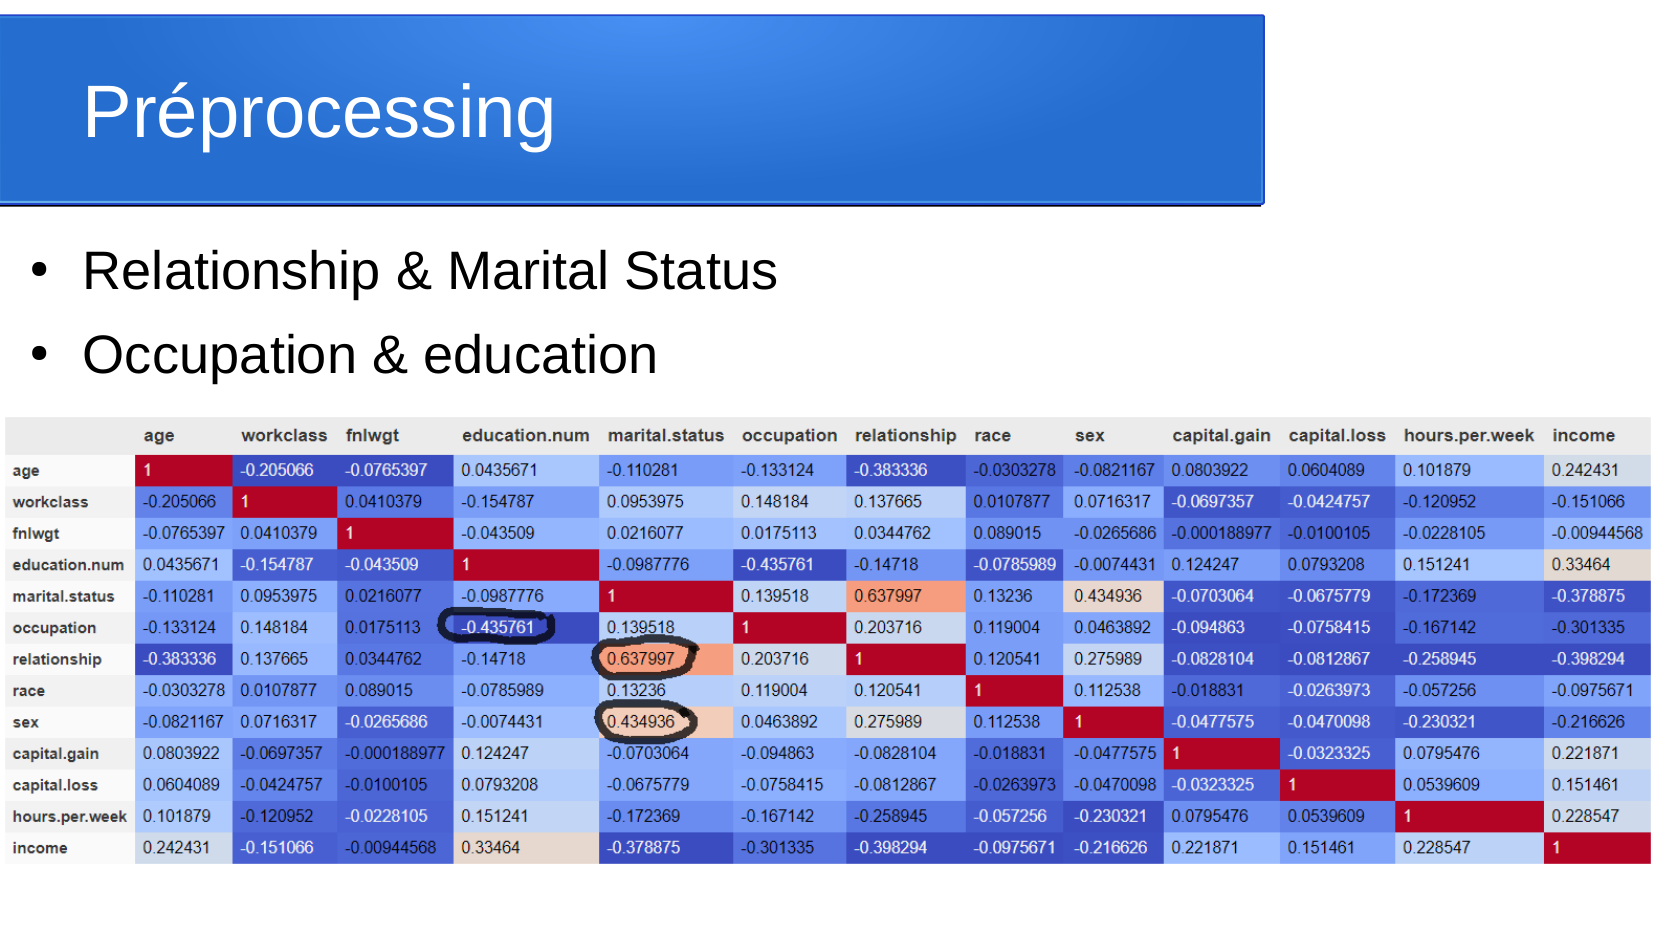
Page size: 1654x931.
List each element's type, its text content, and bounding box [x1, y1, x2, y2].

list Relationship & Marital Status Occupation & education [11, 240, 1501, 390]
picture [0, 413, 1654, 867]
title Préprocessing [82, 35, 1235, 189]
